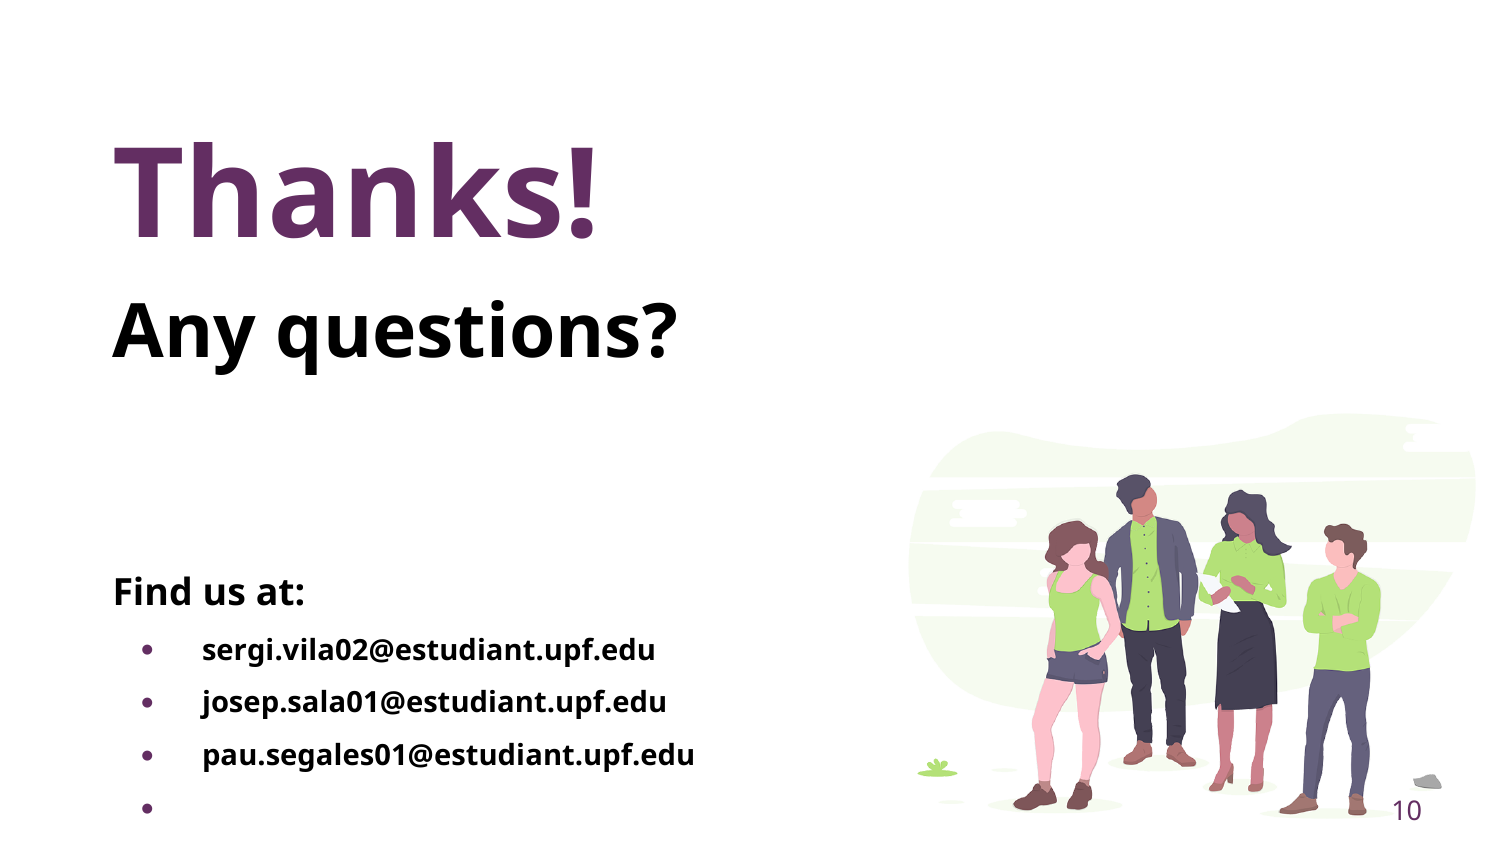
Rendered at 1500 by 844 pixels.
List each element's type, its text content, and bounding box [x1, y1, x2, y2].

subtitle Any questions? [112, 268, 911, 398]
list Find us at: sergi.vila02@estudiant.upf.edu josep.sala01@estudiant.upf.edu pau.segales01@estudiant.upf.edu [112, 561, 911, 798]
title Thanks! [112, 72, 911, 263]
text_box [1391, 779, 1482, 844]
